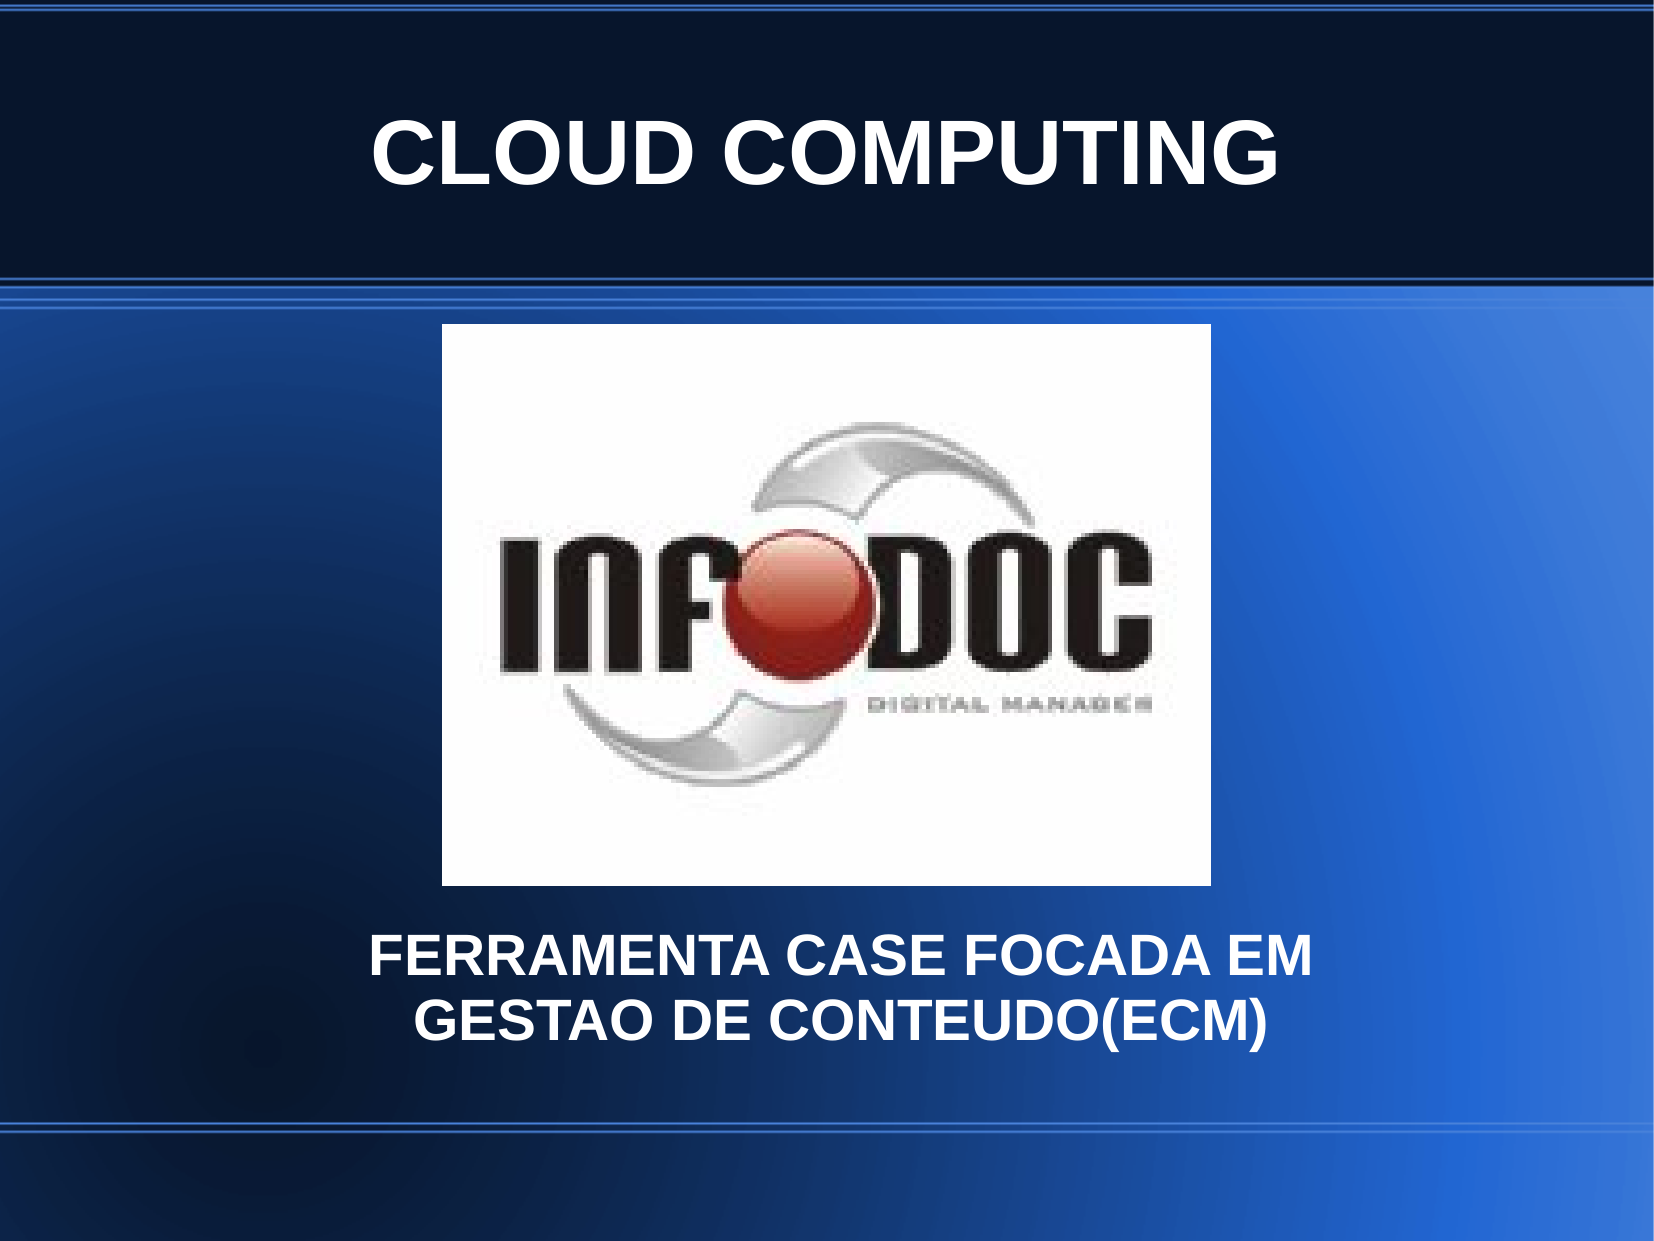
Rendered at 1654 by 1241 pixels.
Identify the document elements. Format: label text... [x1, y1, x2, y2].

text_box FERRAMENTA CASE FOCADA EM GESTAO DE CONTEUDO(ECM) [295, 915, 1388, 1081]
title CLOUD COMPUTING [82, 49, 1571, 257]
picture [0, 0, 1654, 1241]
